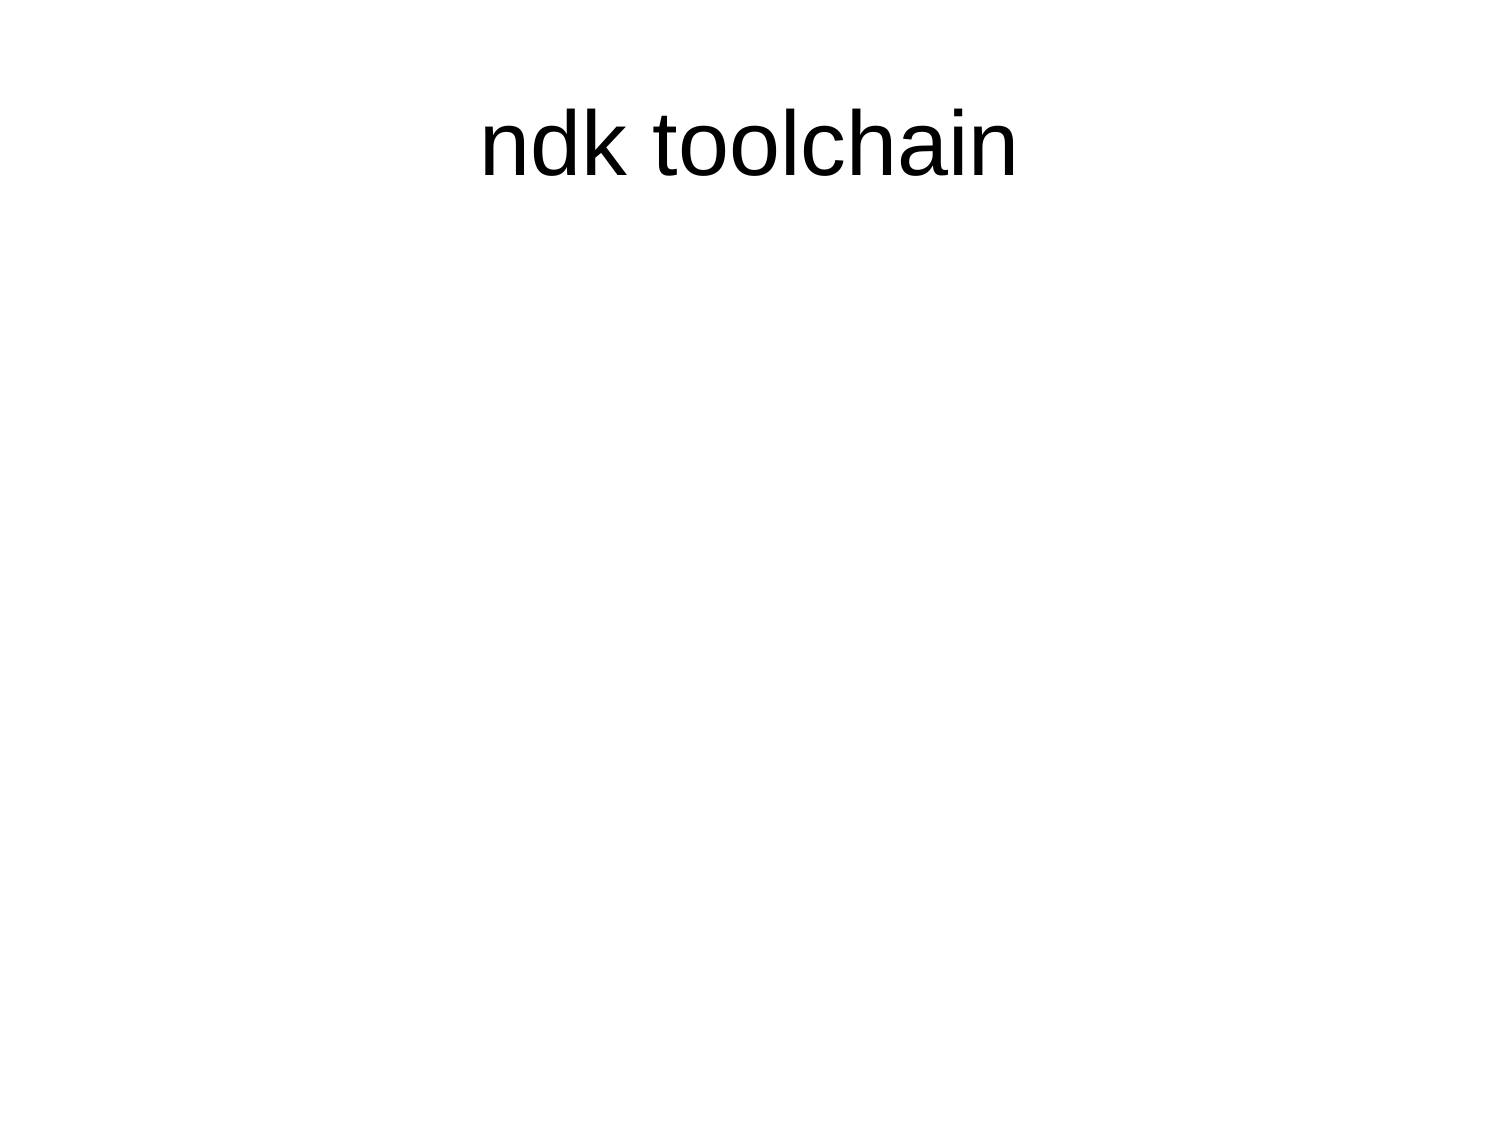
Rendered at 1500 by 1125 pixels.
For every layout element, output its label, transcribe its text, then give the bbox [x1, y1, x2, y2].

title ndk toolchain [75, 45, 1426, 233]
